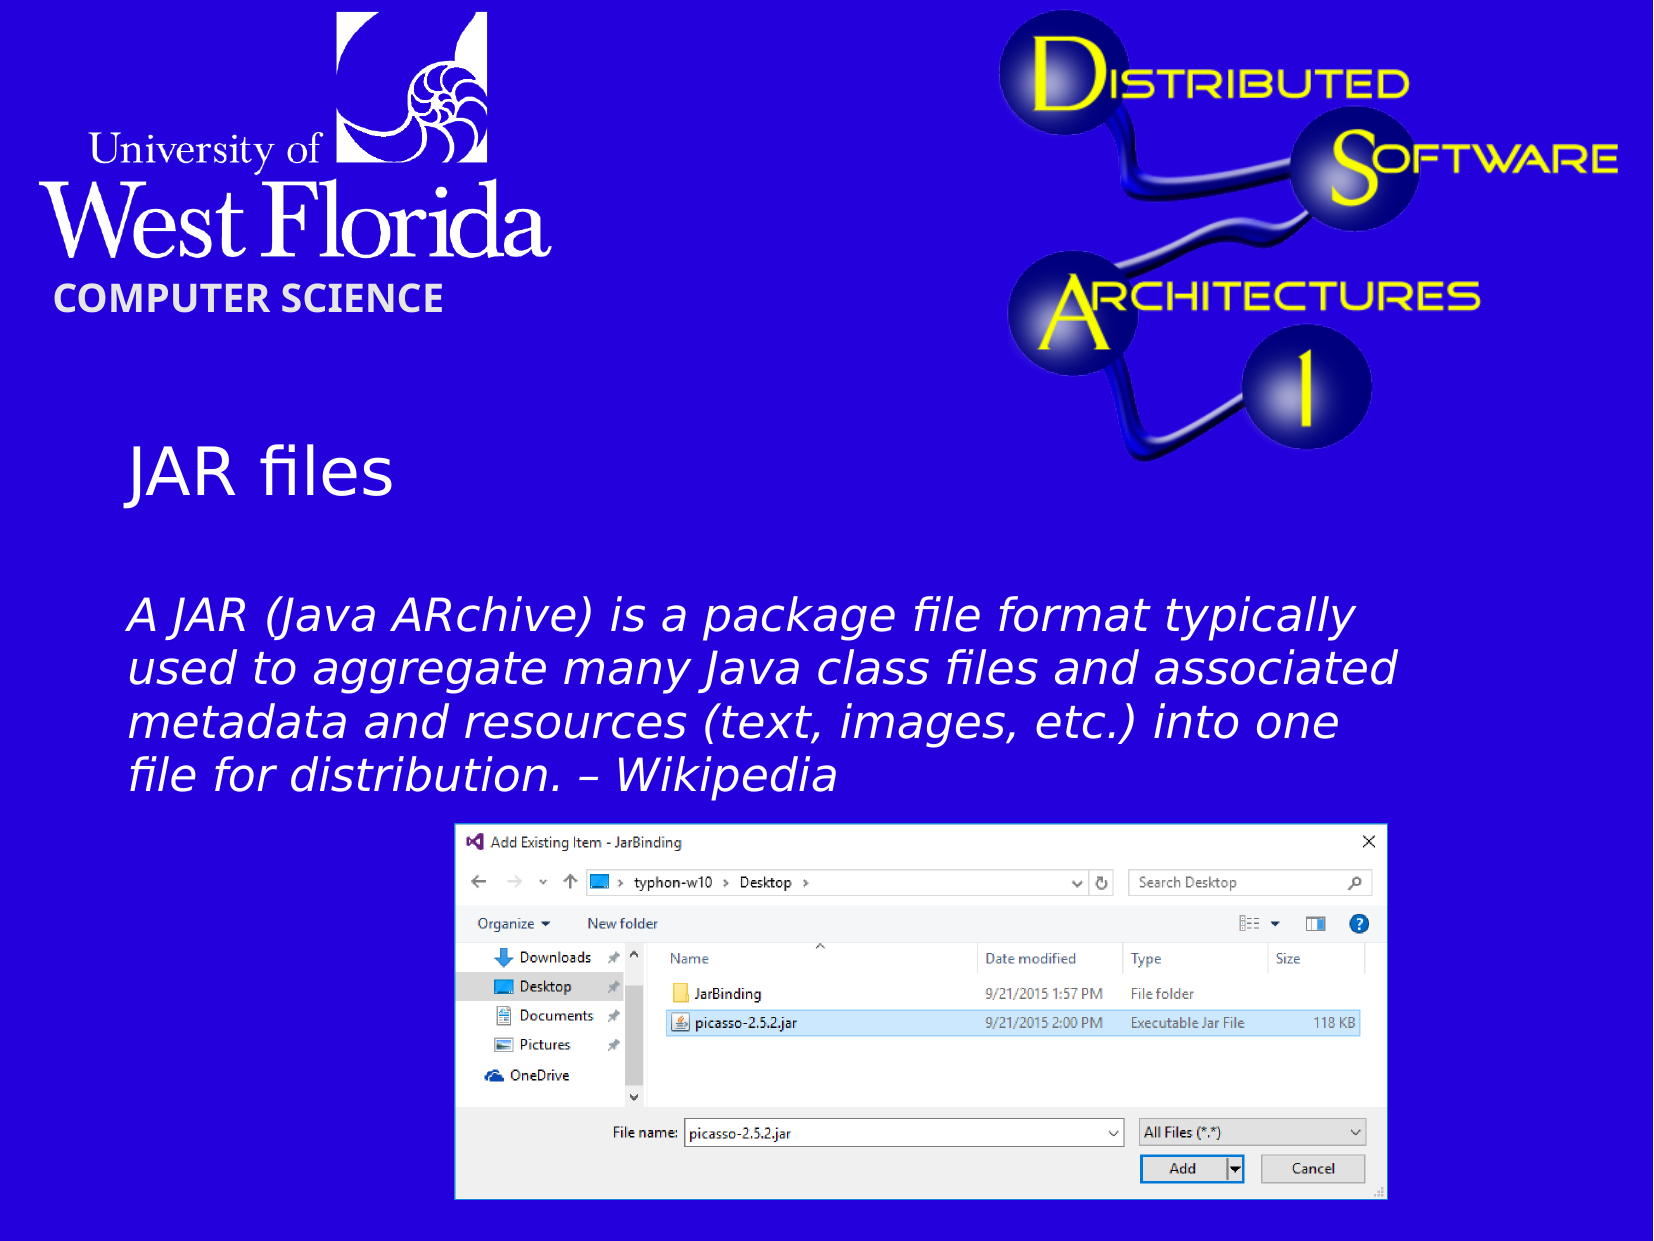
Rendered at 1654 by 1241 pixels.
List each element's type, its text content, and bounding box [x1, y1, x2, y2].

picture [454, 823, 1388, 1201]
text_box JAR files A JAR (Java ARchive) is a package file format typically used to aggregate many Java class files and associated metadata and resources (text, images, etc.) into one file for distribution. – Wikipedia [112, 426, 1426, 1080]
picture [37, 0, 559, 262]
text_box COMPUTER SCIENCE [37, 262, 563, 325]
picture [910, 0, 1653, 506]
